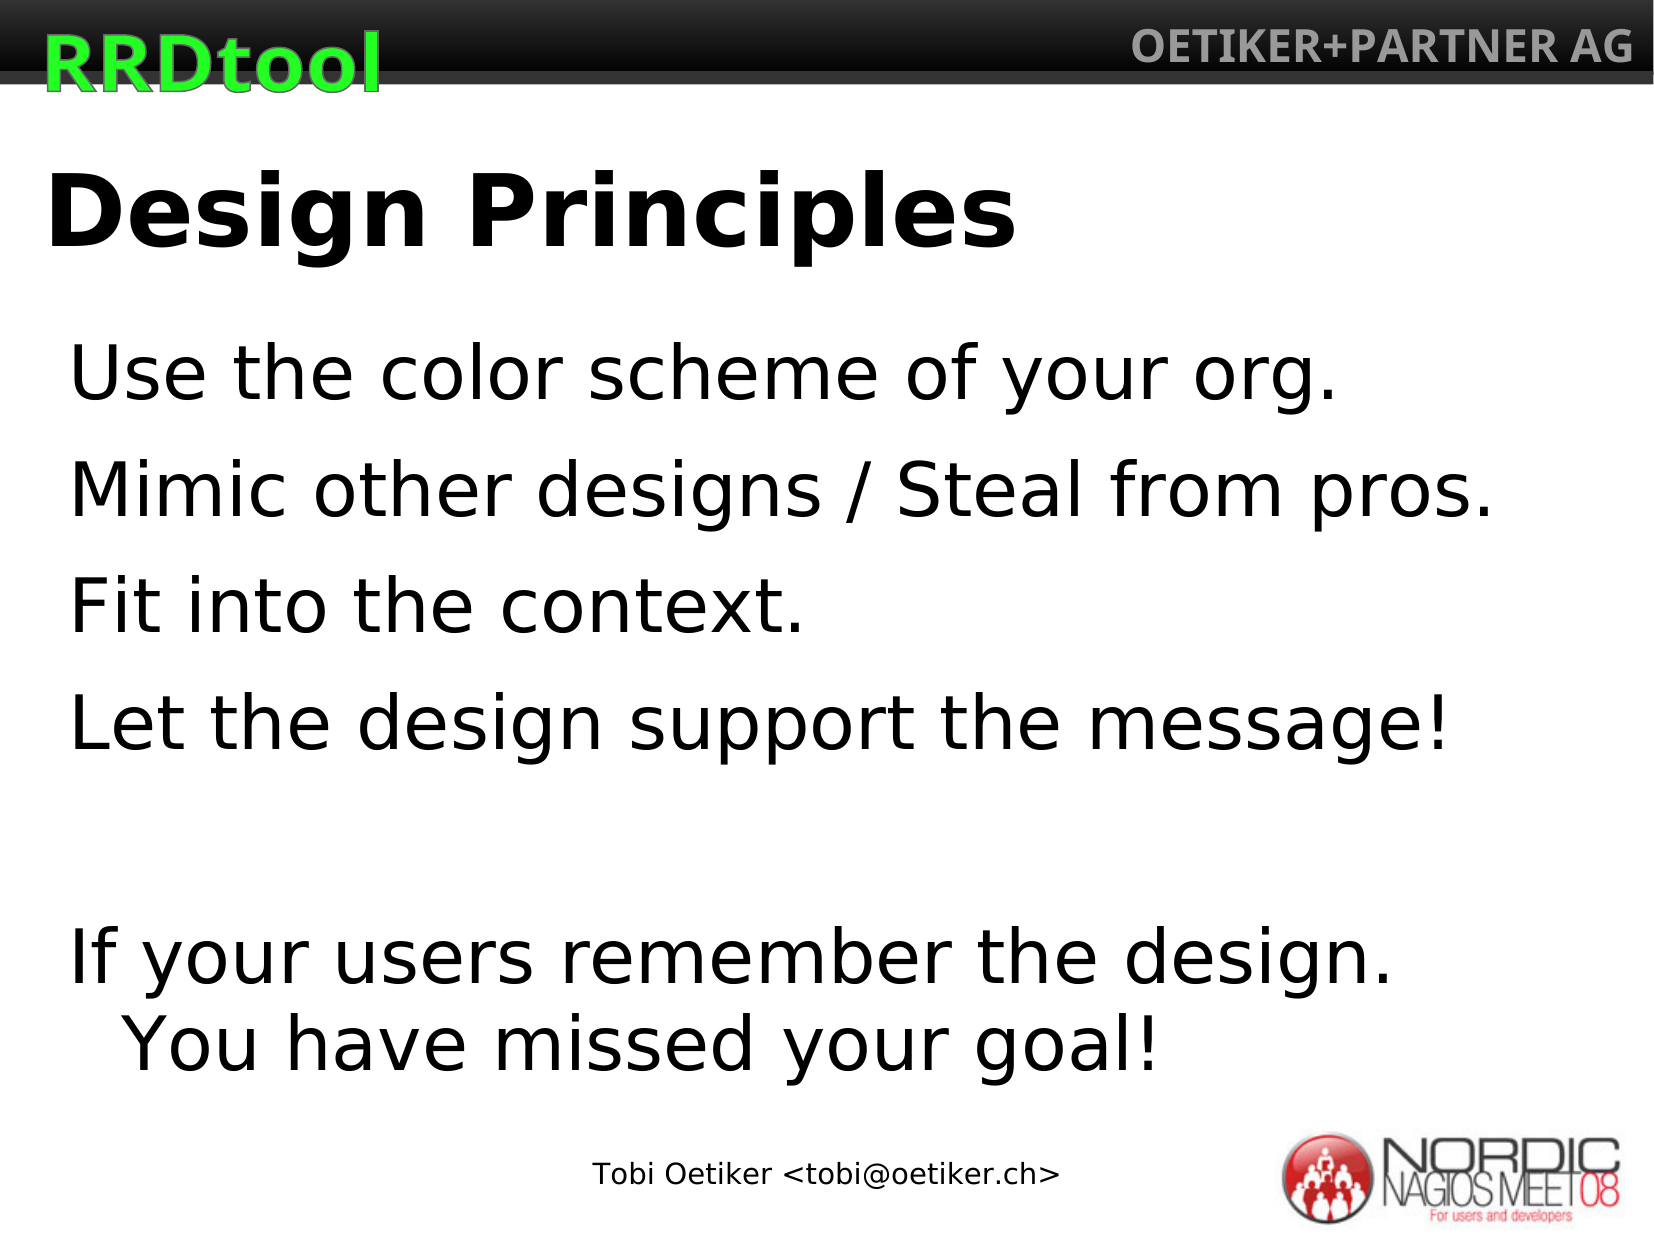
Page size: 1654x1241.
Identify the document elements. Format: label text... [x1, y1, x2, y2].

picture [1262, 1116, 1654, 1241]
title Design Principles [43, 137, 1582, 287]
list Use the color scheme of your org. Mimic other designs / Steal from pros. Fit into the context. Let the design support the message! If your users remember the design. You have missed your goal! [50, 329, 1571, 1089]
